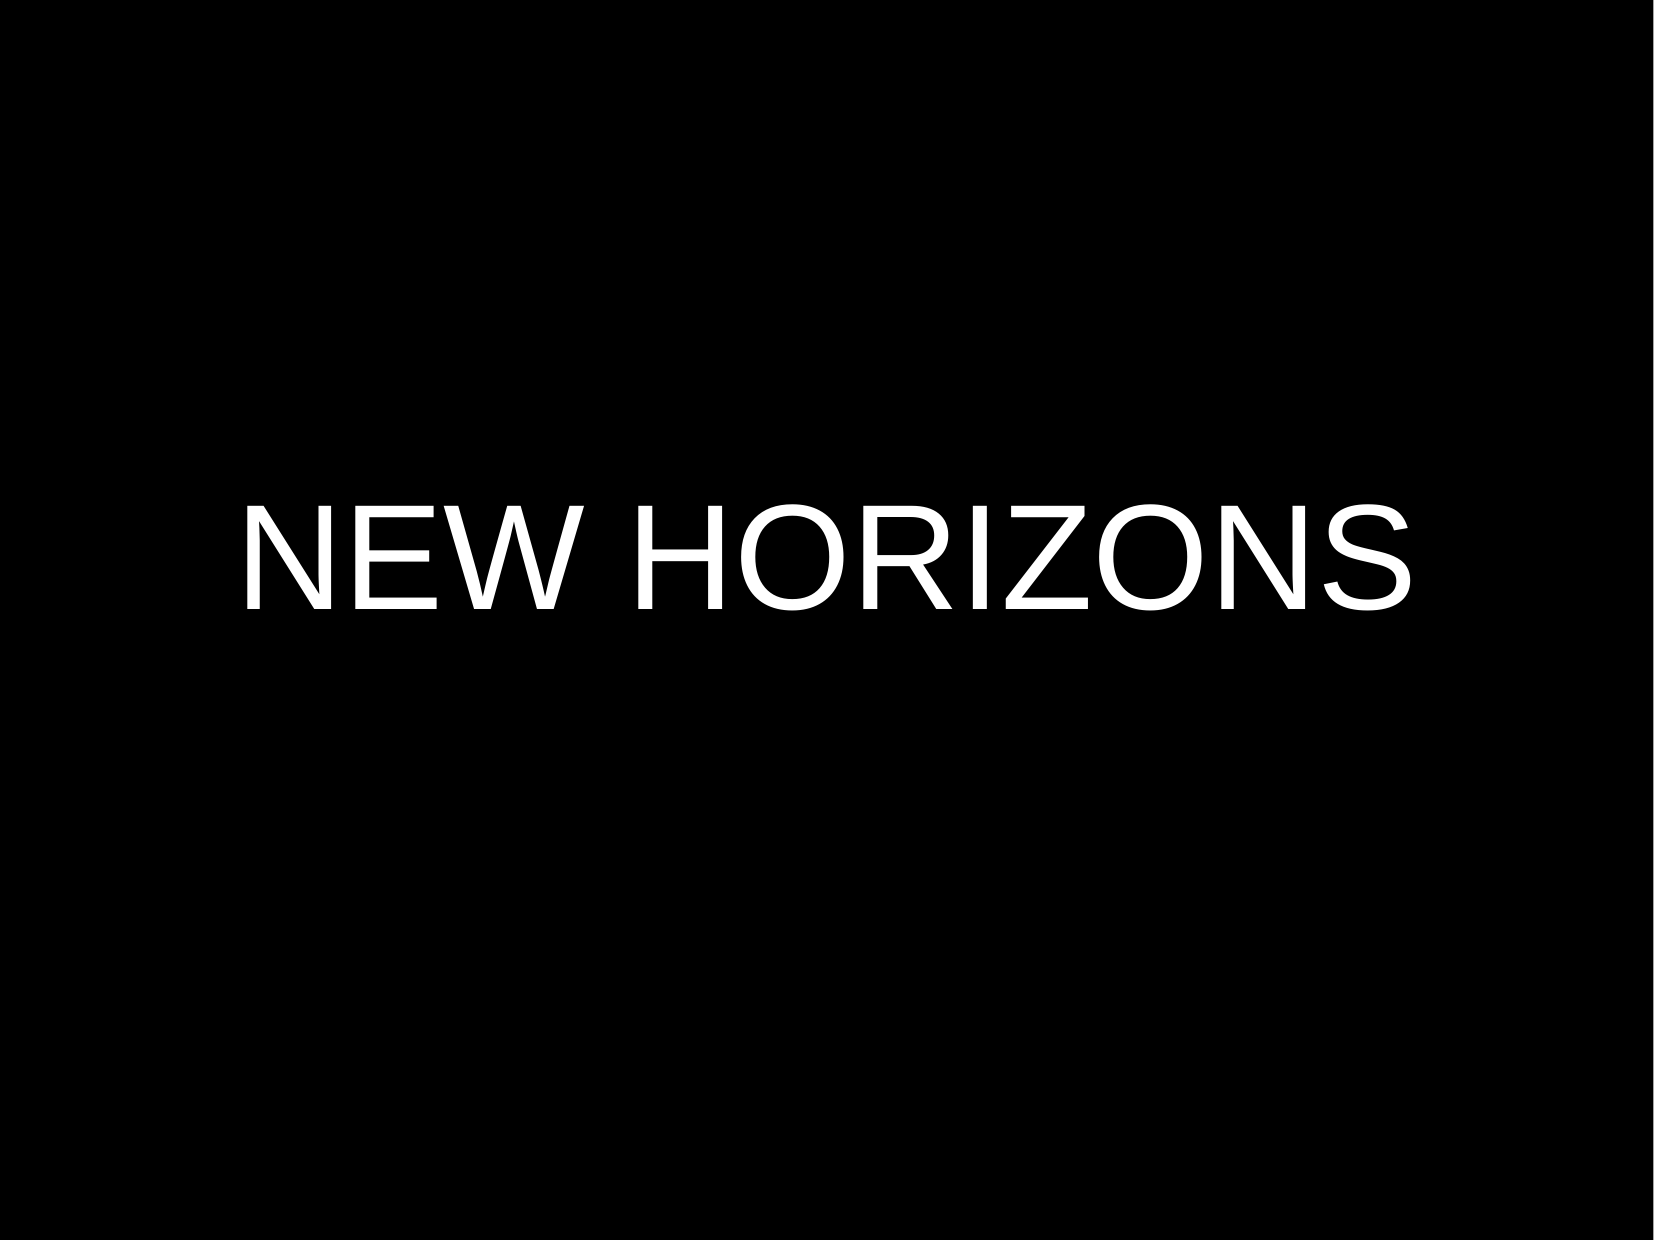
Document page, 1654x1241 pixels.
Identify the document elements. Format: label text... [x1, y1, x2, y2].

title NEW HORIZONS [82, 454, 1571, 662]
